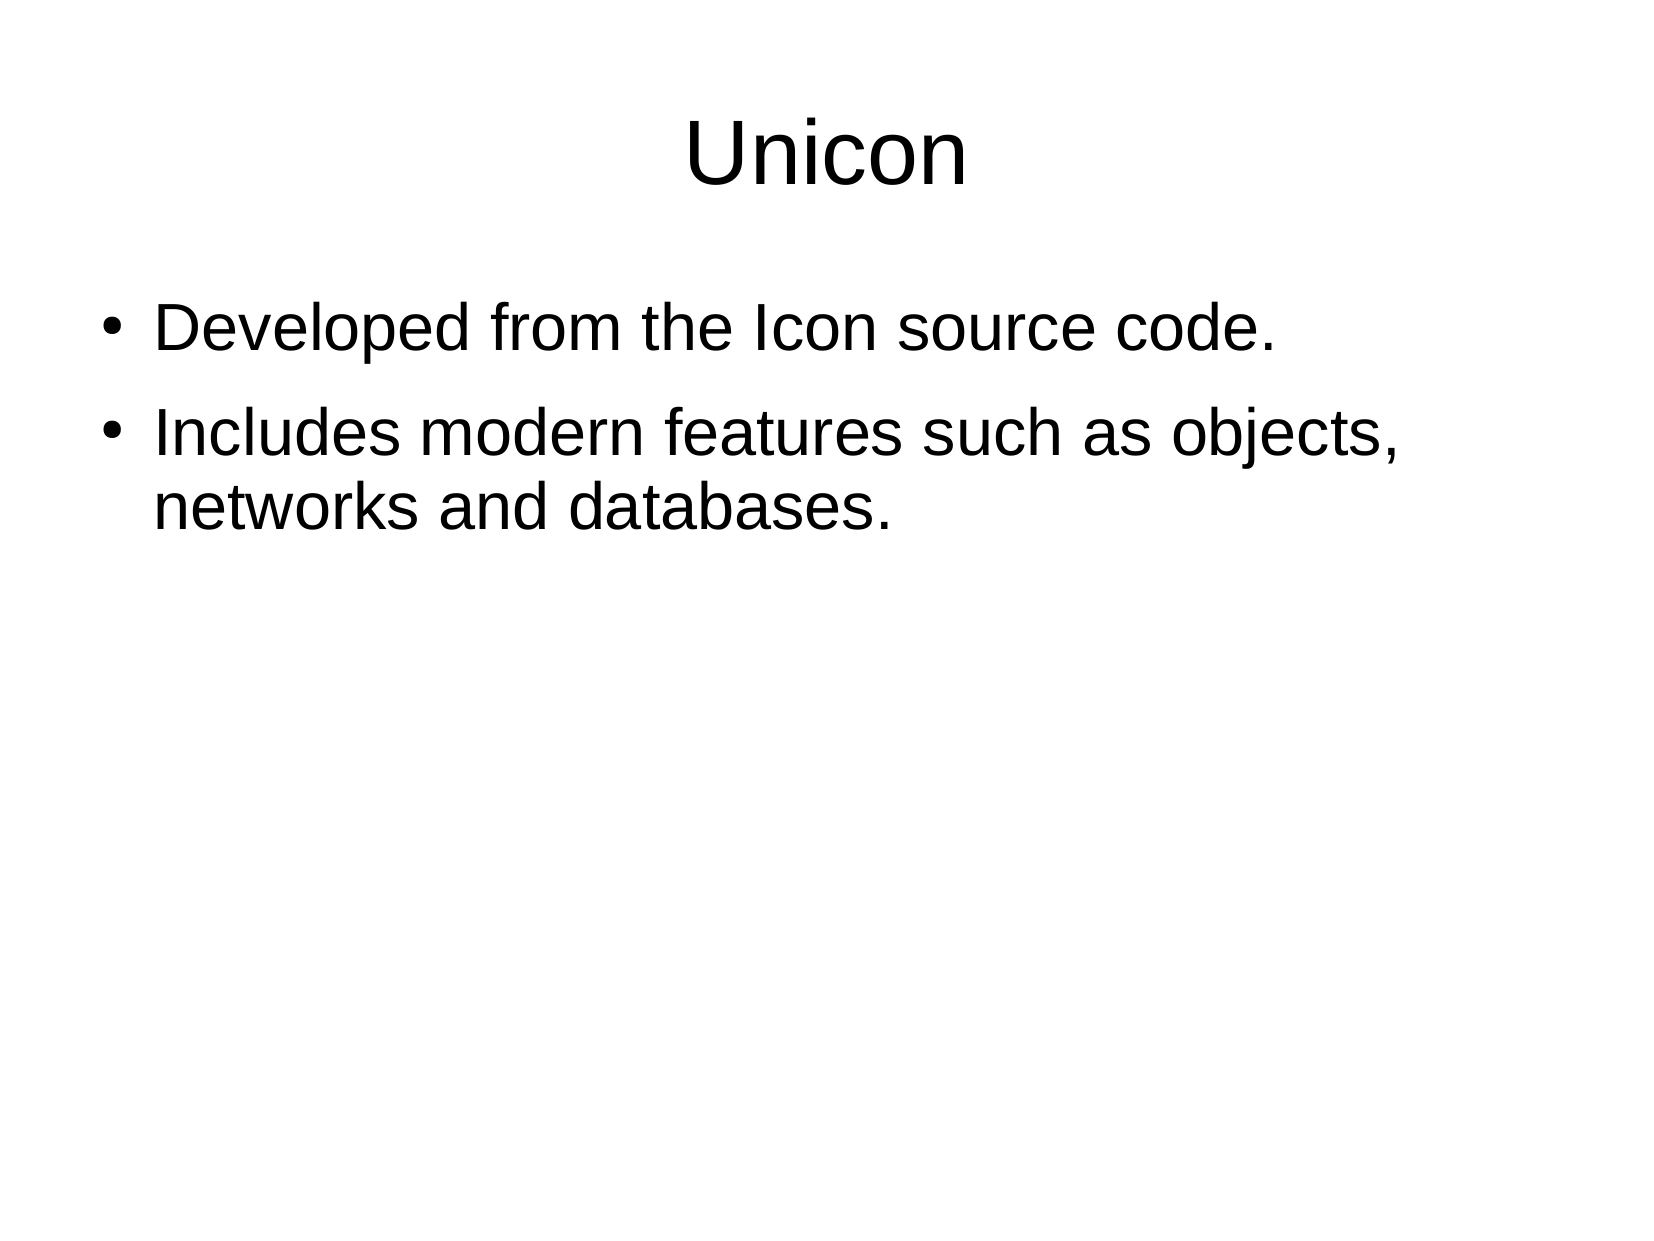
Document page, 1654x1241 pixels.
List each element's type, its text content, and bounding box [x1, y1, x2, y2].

title Unicon [82, 49, 1571, 257]
list Developed from the Icon source code. Includes modern features such as objects, networks and databases. [82, 290, 1571, 1010]
